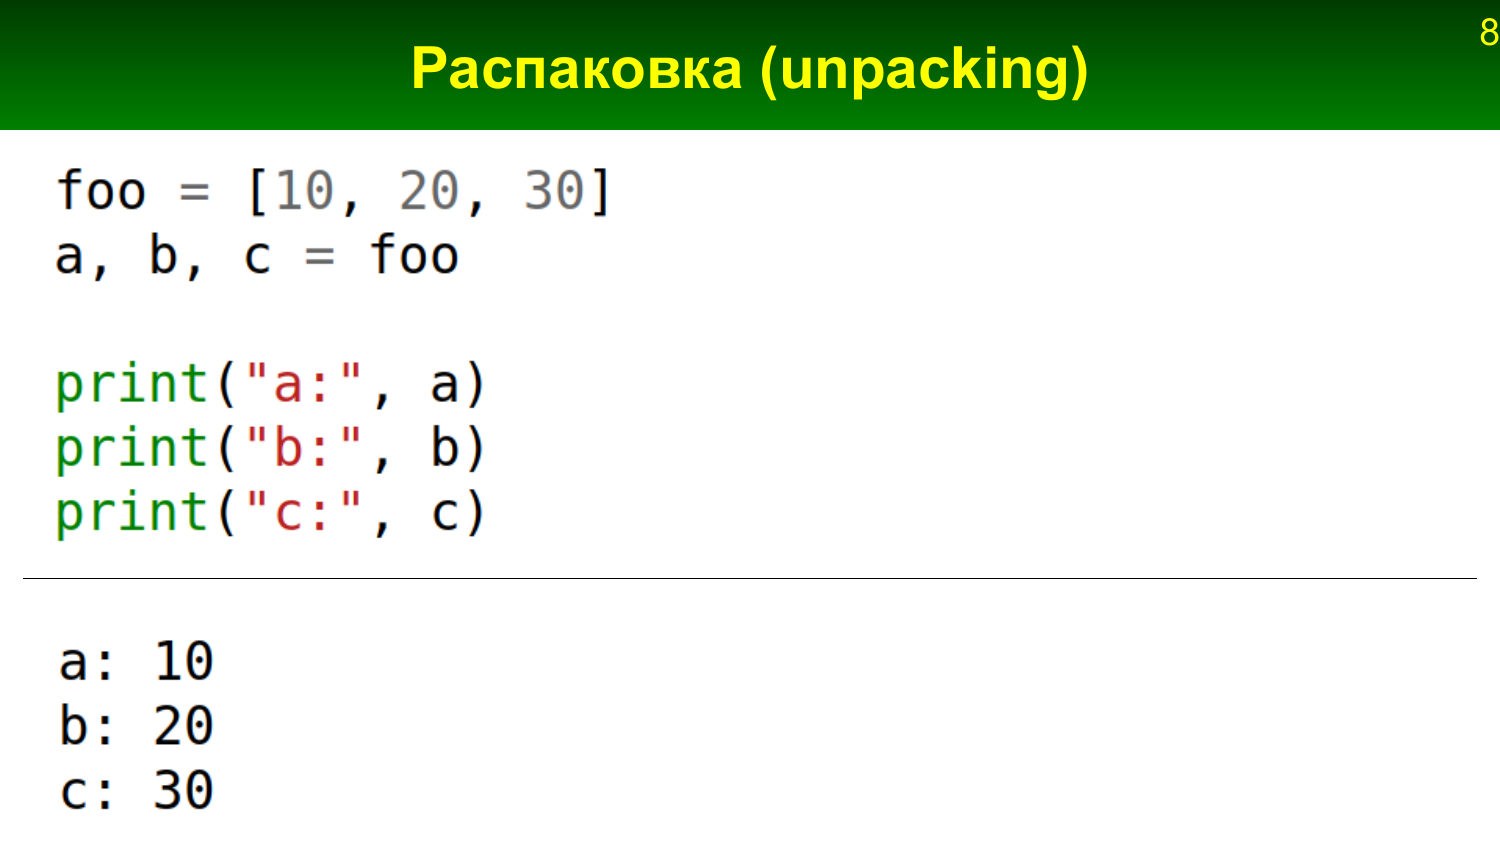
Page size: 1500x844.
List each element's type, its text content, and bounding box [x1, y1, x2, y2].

title Распаковка (unpacking) [75, 11, 1426, 119]
picture [41, 153, 620, 560]
picture [45, 625, 237, 836]
